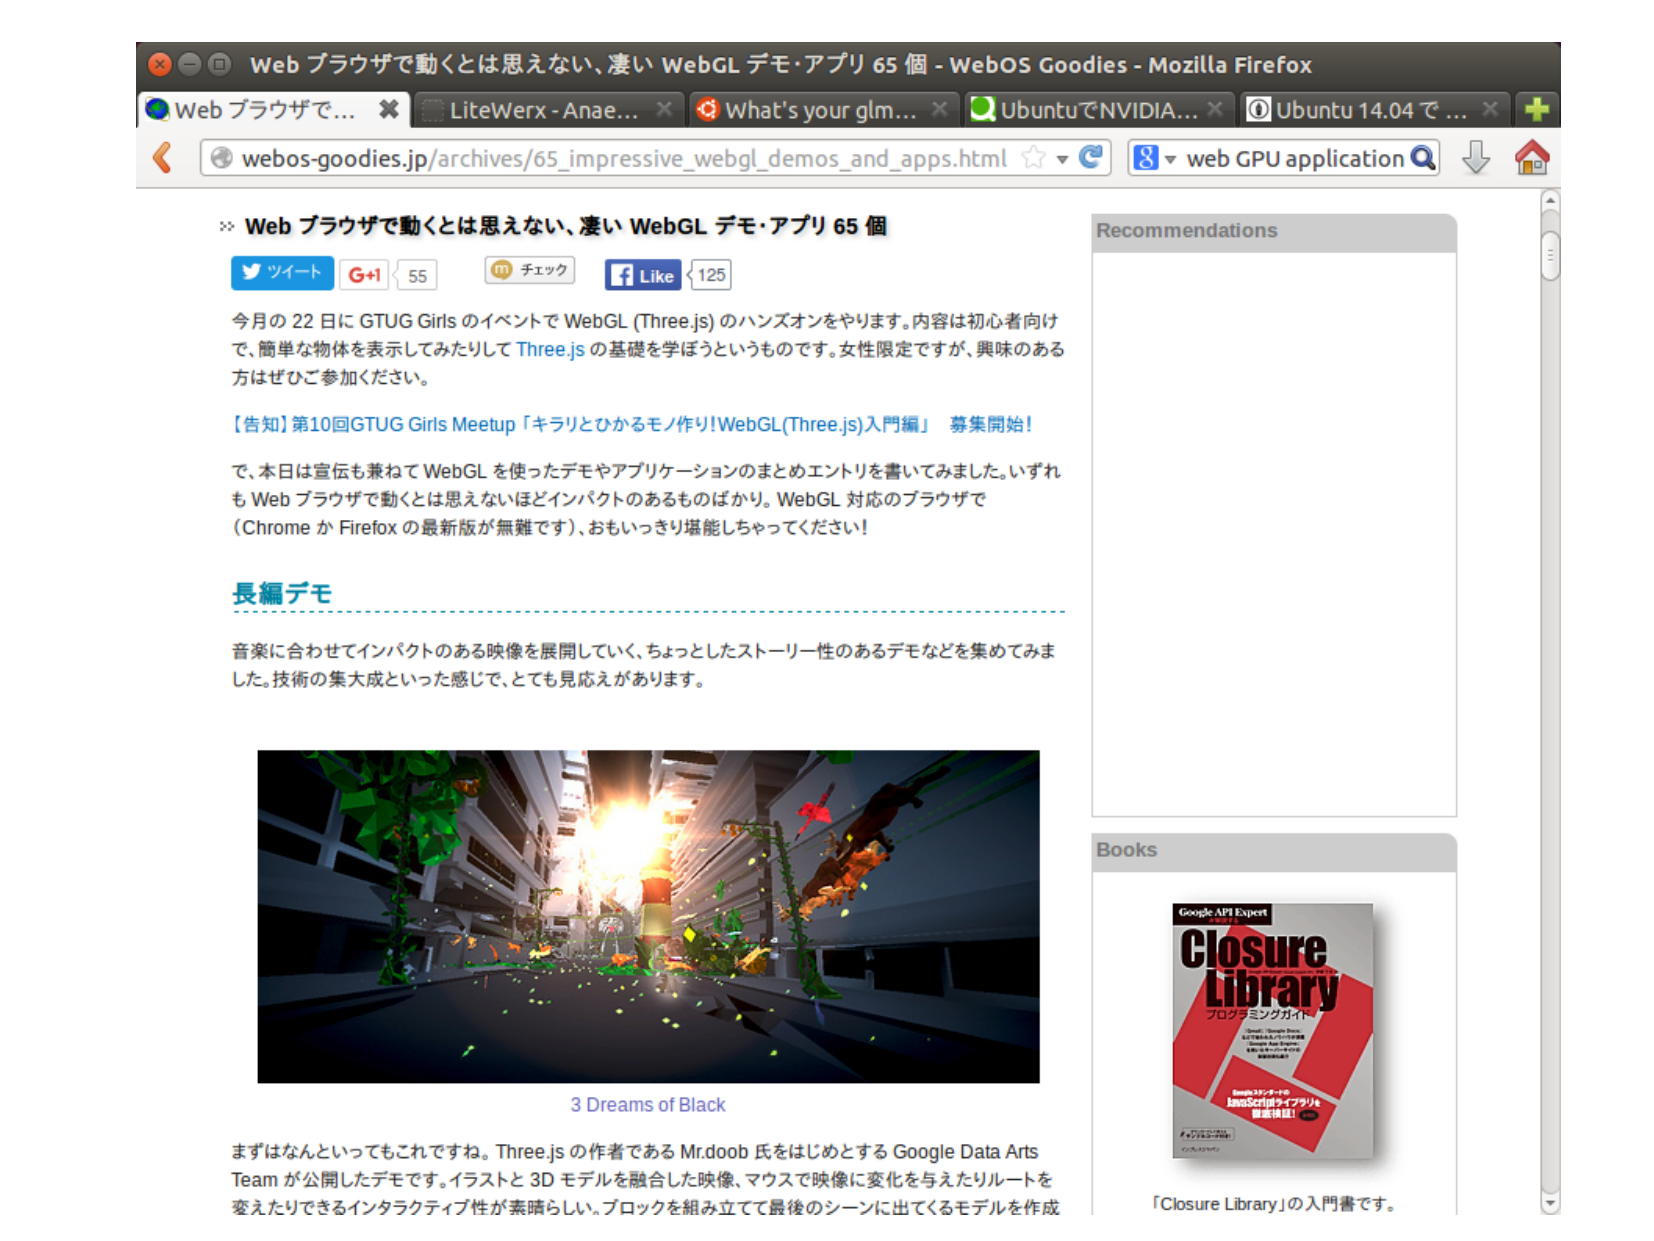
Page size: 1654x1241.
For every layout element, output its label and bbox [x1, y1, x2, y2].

picture [136, 42, 1561, 1215]
